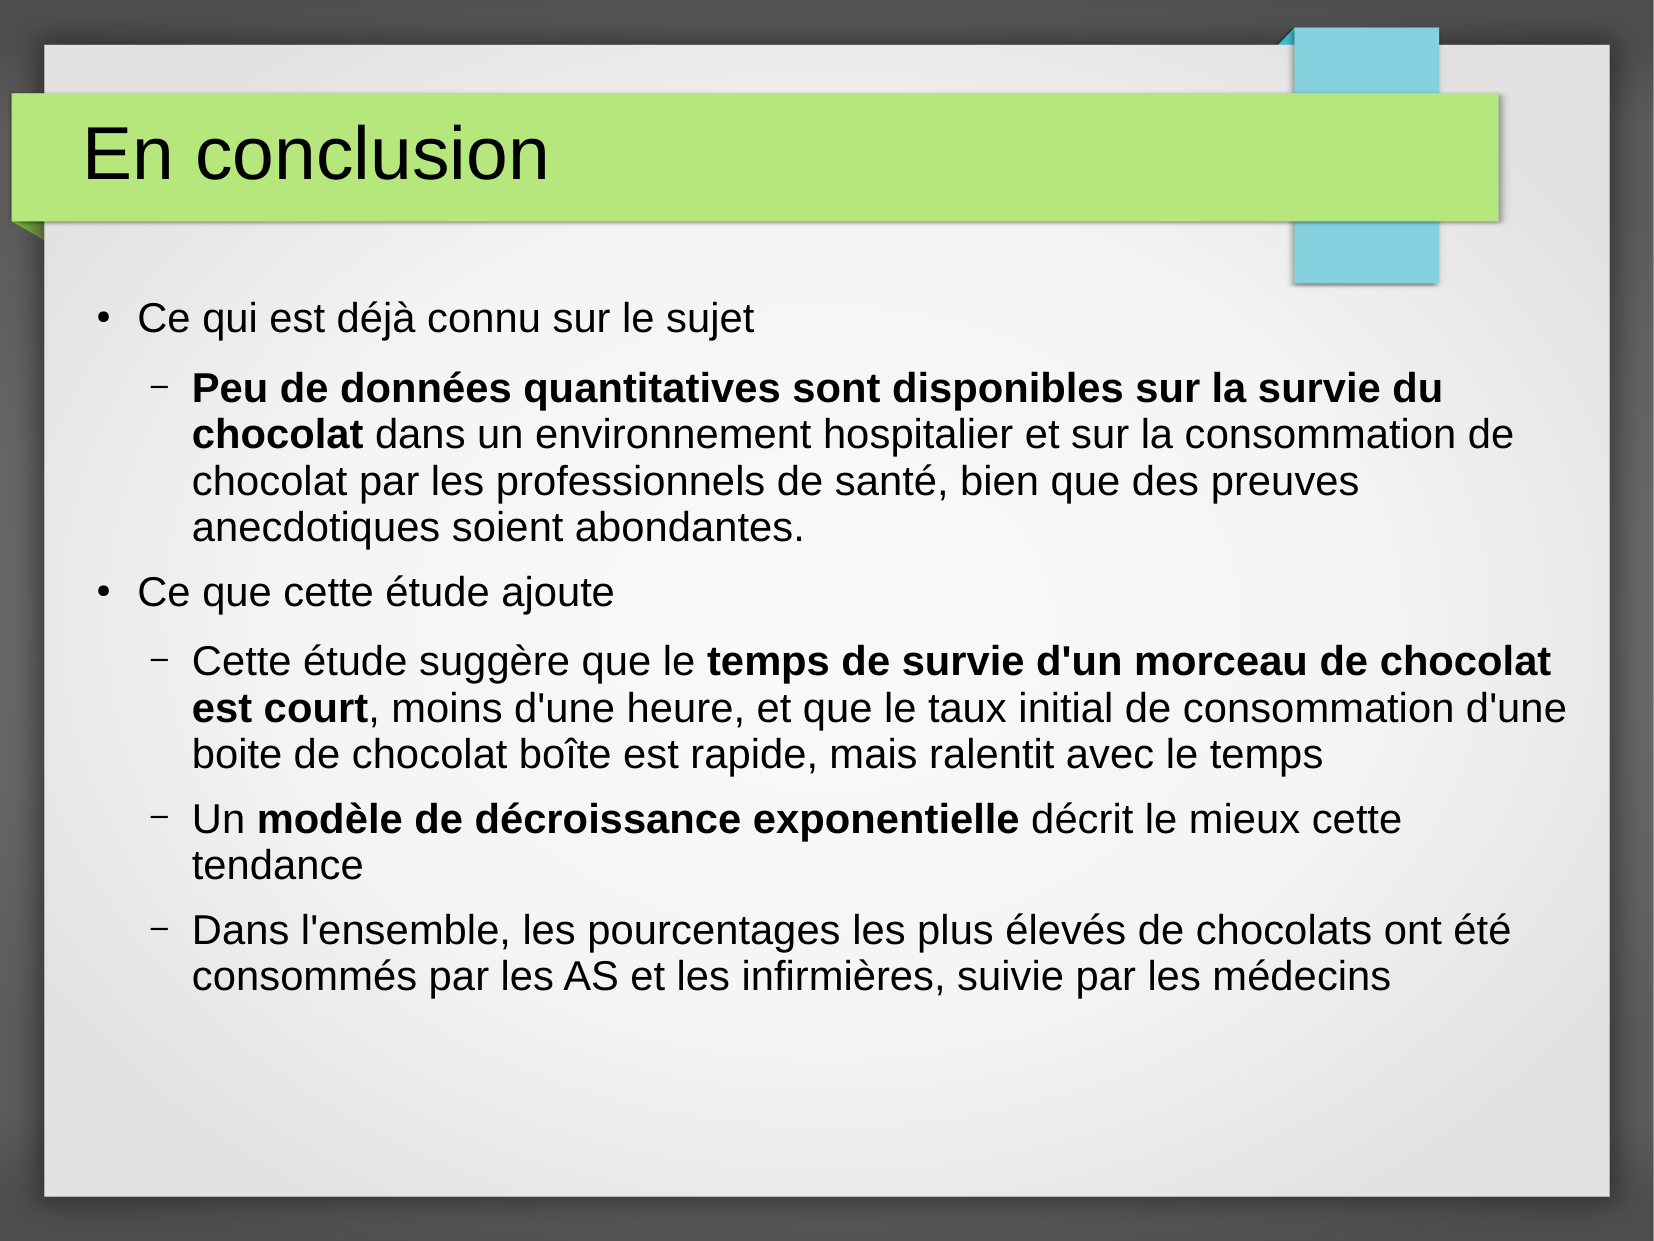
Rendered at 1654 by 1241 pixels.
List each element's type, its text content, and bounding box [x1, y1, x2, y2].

list Ce qui est déjà connu sur le sujet Peu de données quantitatives sont disponibles sur la survie du chocolat dans un environnement hospitalier et sur la consommation de chocolat par les professionnels de santé, bien que des preuves anecdotiques soient abondantes. Ce que cette étude ajoute Cette étude suggère que le temps de survie d'un morceau de chocolat est court, moins d'une heure, et que le taux initial de consommation d'une boite de chocolat boîte est rapide, mais ralentit avec le temps Un modèle de décroissance exponentielle décrit le mieux cette tendance Dans l'ensemble, les pourcentages les plus élevés de chocolats ont été consommés par les AS et les infirmières, suivie par les médecins [82, 295, 1571, 1015]
picture [0, 0, 1654, 1241]
title En conclusion [82, 94, 1264, 213]
